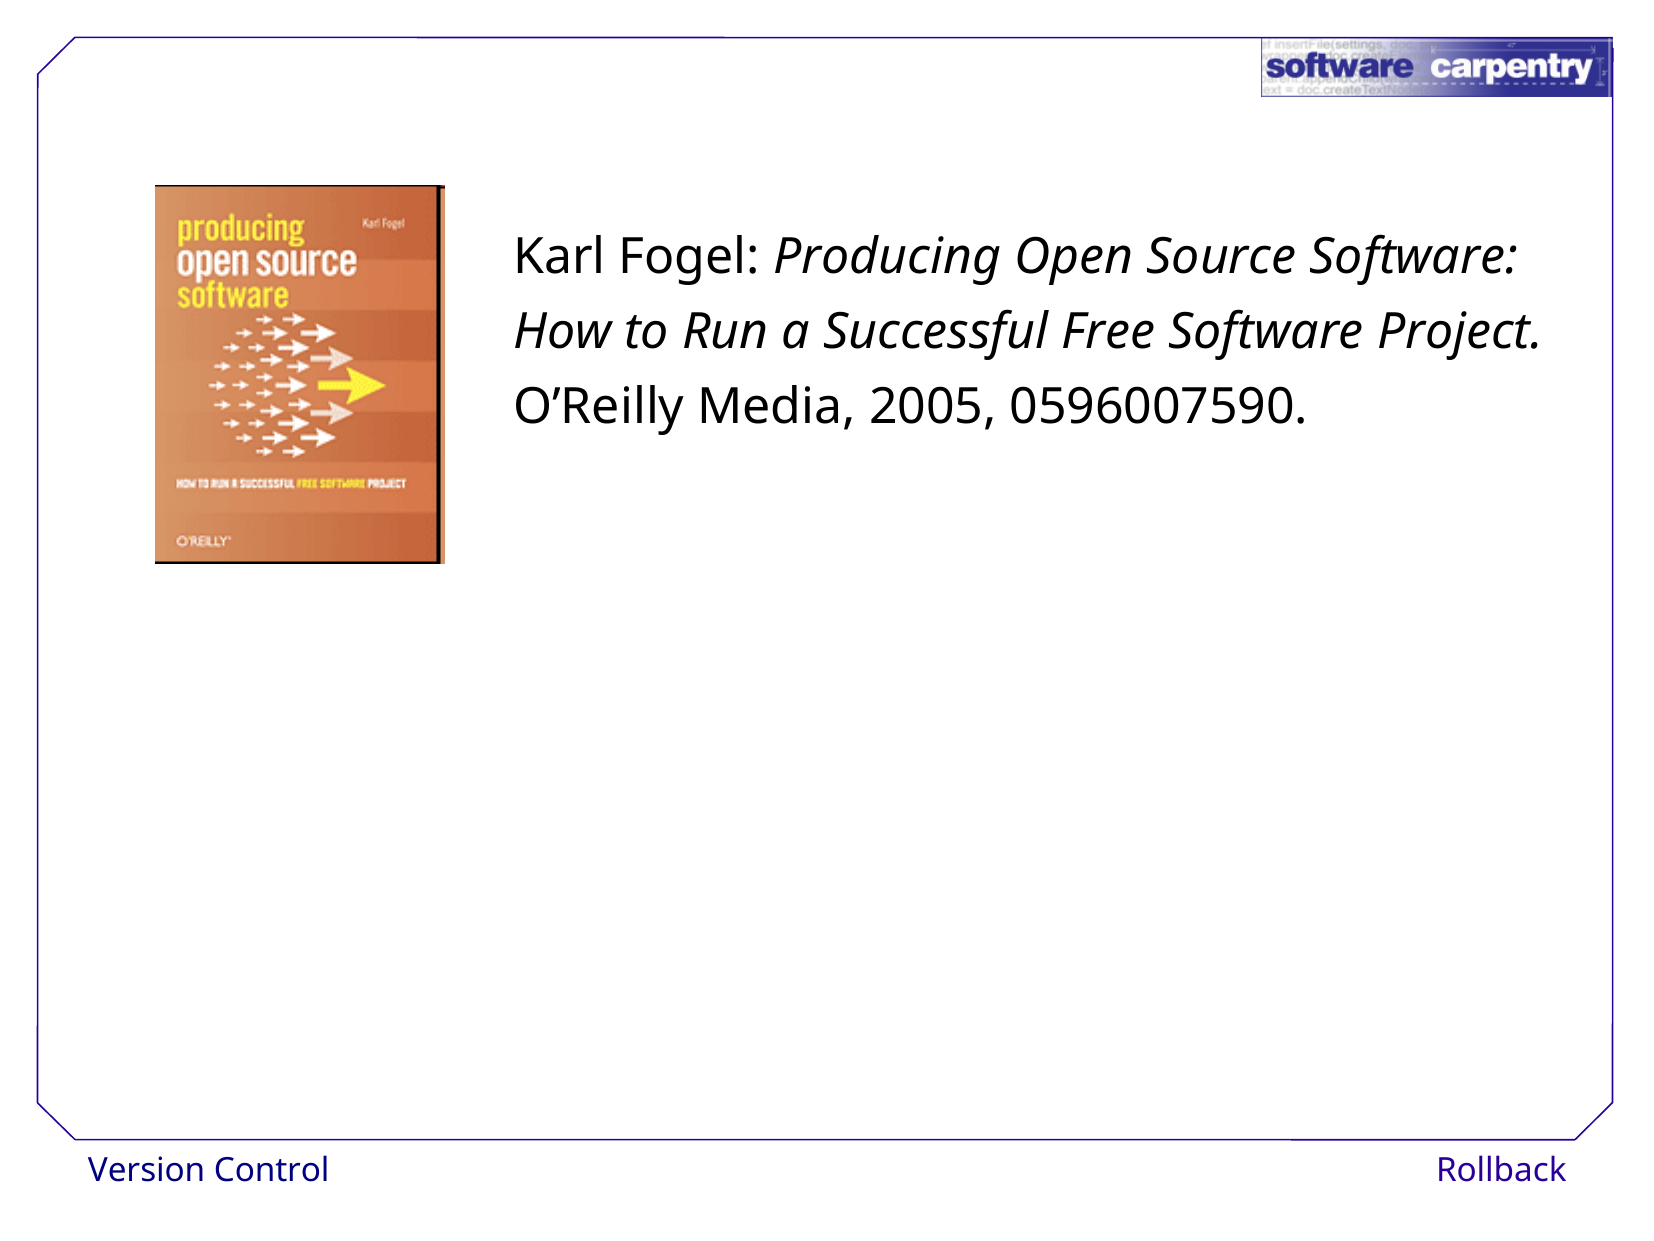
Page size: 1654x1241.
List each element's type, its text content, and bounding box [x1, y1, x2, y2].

picture [1261, 39, 1613, 97]
picture [155, 185, 445, 564]
text_box Karl Fogel: Producing Open Source Software: How to Run a Successful Free Software Project. O’Reilly Media, 2005, 0596007590. [498, 200, 1560, 441]
